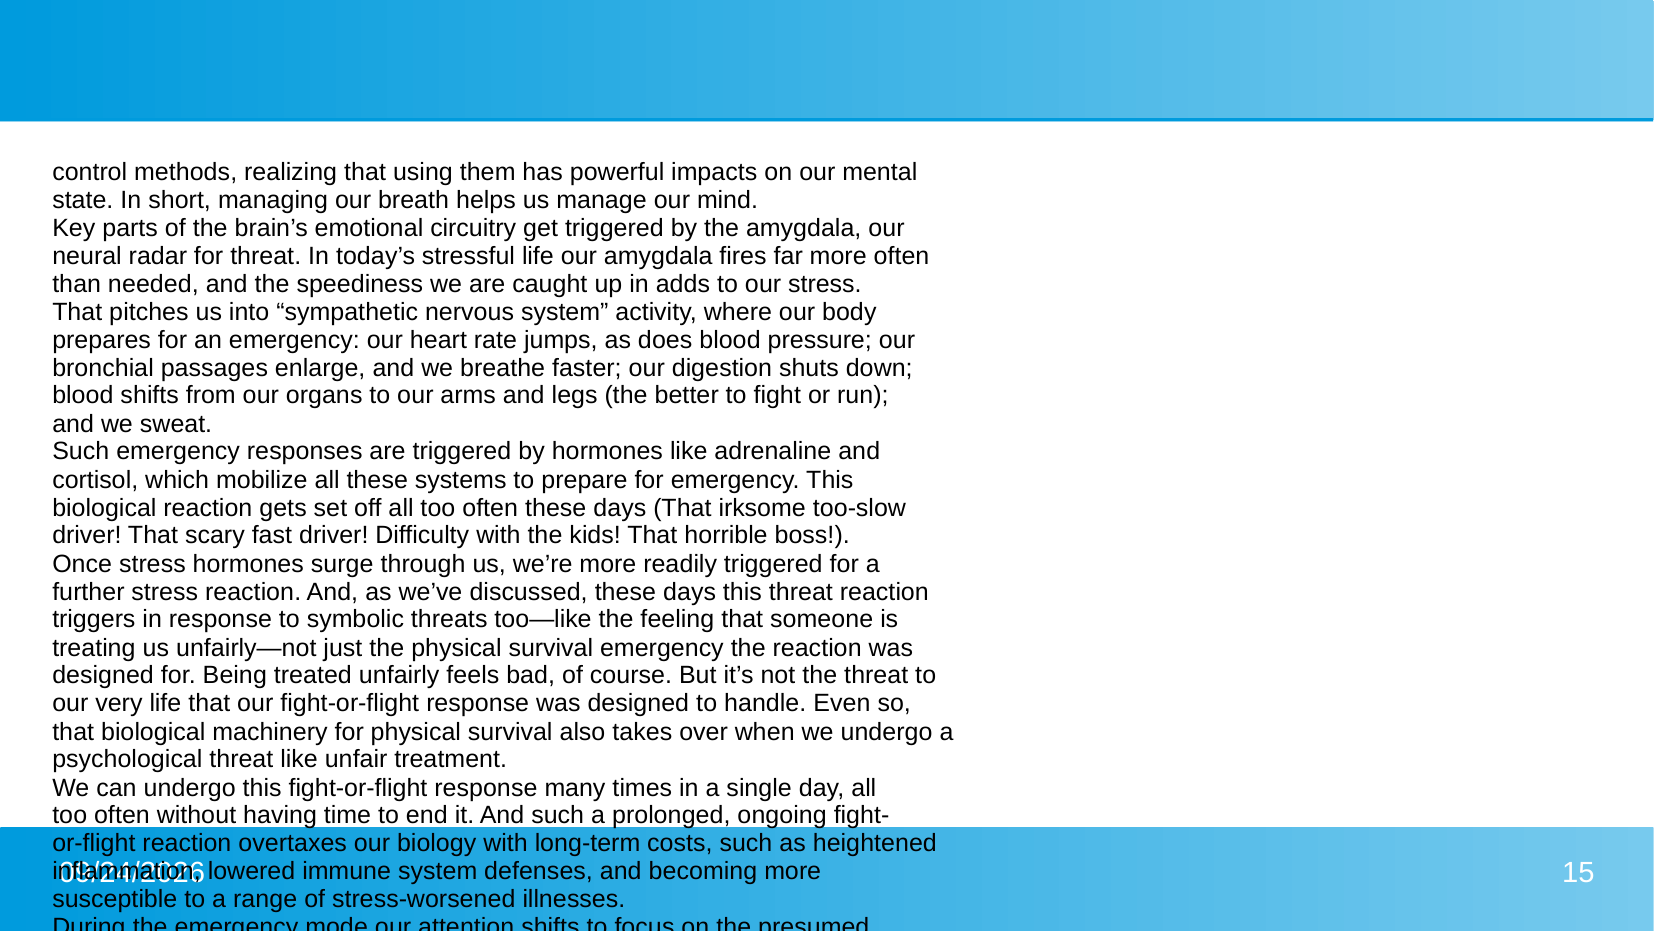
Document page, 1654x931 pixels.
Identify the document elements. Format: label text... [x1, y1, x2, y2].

text_box control methods, realizing that using them has powerful impacts on our mental state. In short, managing our breath helps us manage our mind. Key parts of the brain’s emotional circuitry get triggered by the amygdala, our neural radar for threat. In today’s stressful life our amygdala fires far more often than needed, and the speediness we are caught up in adds to our stress. That pitches us into “sympathetic nervous system” activity, where our body prepares for an emergency: our heart rate jumps, as does blood pressure; our bronchial passages enlarge, and we breathe faster; our digestion shuts down; blood shifts from our organs to our arms and legs (the better to fight or run); and we sweat. Such emergency responses are triggered by hormones like adrenaline and cortisol, which mobilize all these systems to prepare for emergency. This biological reaction gets set off all too often these days (That irksome too-slow driver! That scary fast driver! Difficulty with the kids! That horrible boss!). Once stress hormones surge through us, we’re more readily triggered for a further stress reaction. And, as we’ve discussed, these days this threat reaction triggers in response to symbolic threats too—like the feeling that someone is treating us unfairly—not just the physical survival emergency the reaction was designed for. Being treated unfairly feels bad, of course. But it’s not the threat to our very life that our fight-or-flight response was designed to handle. Even so, that biological machinery for physical survival also takes over when we undergo a psychological threat like unfair treatment. We can undergo this fight-or-flight response many times in a single day, all too often without having time to end it. And such a prolonged, ongoing fight- or-flight reaction overtaxes our biology with long-term costs, such as heightened inflammation, lowered immune system defenses, and becoming more susceptible to a range of stress-worsened illnesses. During the emergency mode our attention shifts to focus on the presumed threat—even when we’re trying to get something else more important done, we stay preoccupied by what upsets us. The response is so strong that we might find ourselves thinking about that threat and how to handle it even when we at two a.m. As we read in chapter 2 this kind of anxious worry serves no useful purpose. [37, 150, 1613, 931]
